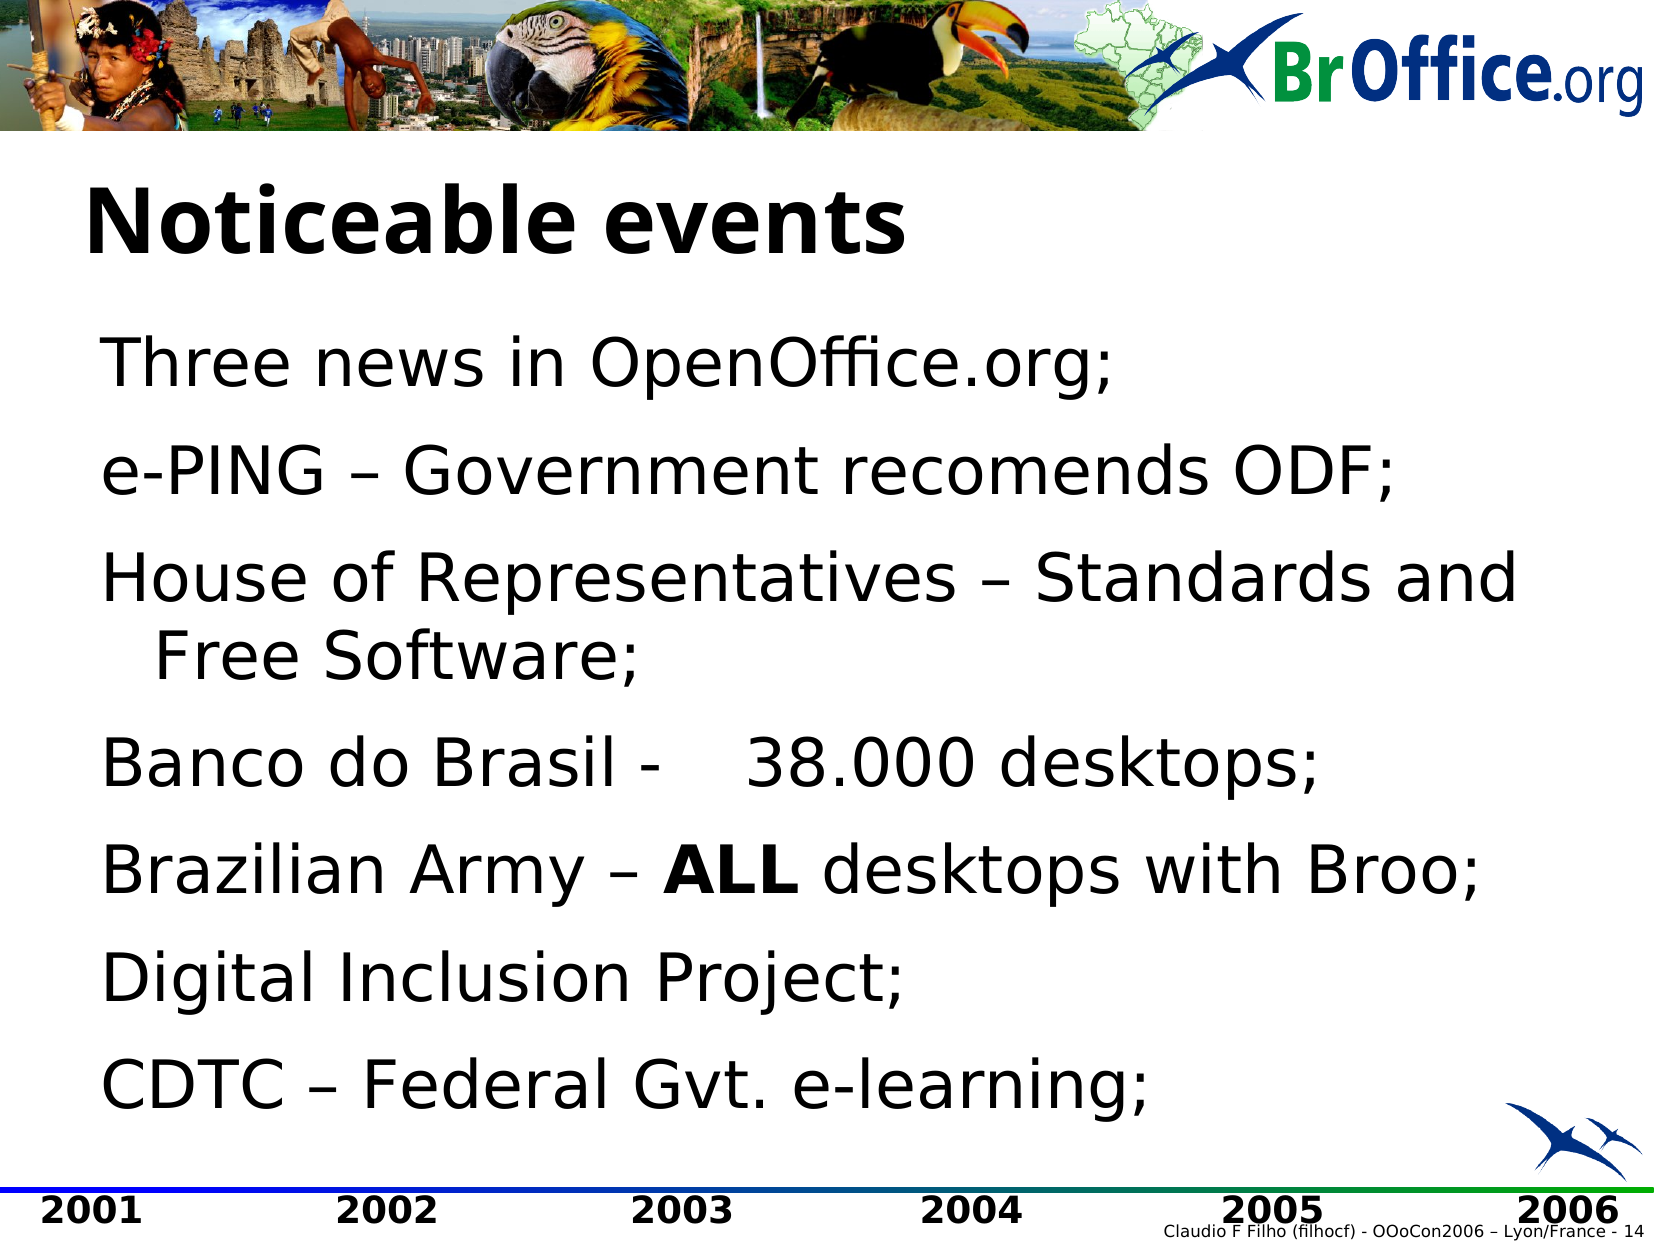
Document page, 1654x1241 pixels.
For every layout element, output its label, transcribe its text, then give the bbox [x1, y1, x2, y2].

text_box 2006 [1494, 1181, 1642, 1240]
text_box 2003 [608, 1181, 756, 1240]
picture [1505, 1103, 1643, 1182]
text_box 2004 [897, 1181, 1046, 1240]
list Three news in OpenOffice.org; e-PING – Government recomends ODF; House of Representatives – Standards and Free Software; Banco do Brasil - 38.000 desktops; Brazilian Army – ALL desktops with Broo; Digital Inclusion Project; CDTC – Federal Gvt. e-learning; [82, 324, 1571, 1125]
title Noticeable events [82, 159, 1571, 278]
text_box 2002 [313, 1181, 461, 1240]
text_box 2001 [17, 1181, 166, 1240]
picture [0, 0, 1642, 131]
text_box 2005 [1198, 1181, 1347, 1240]
